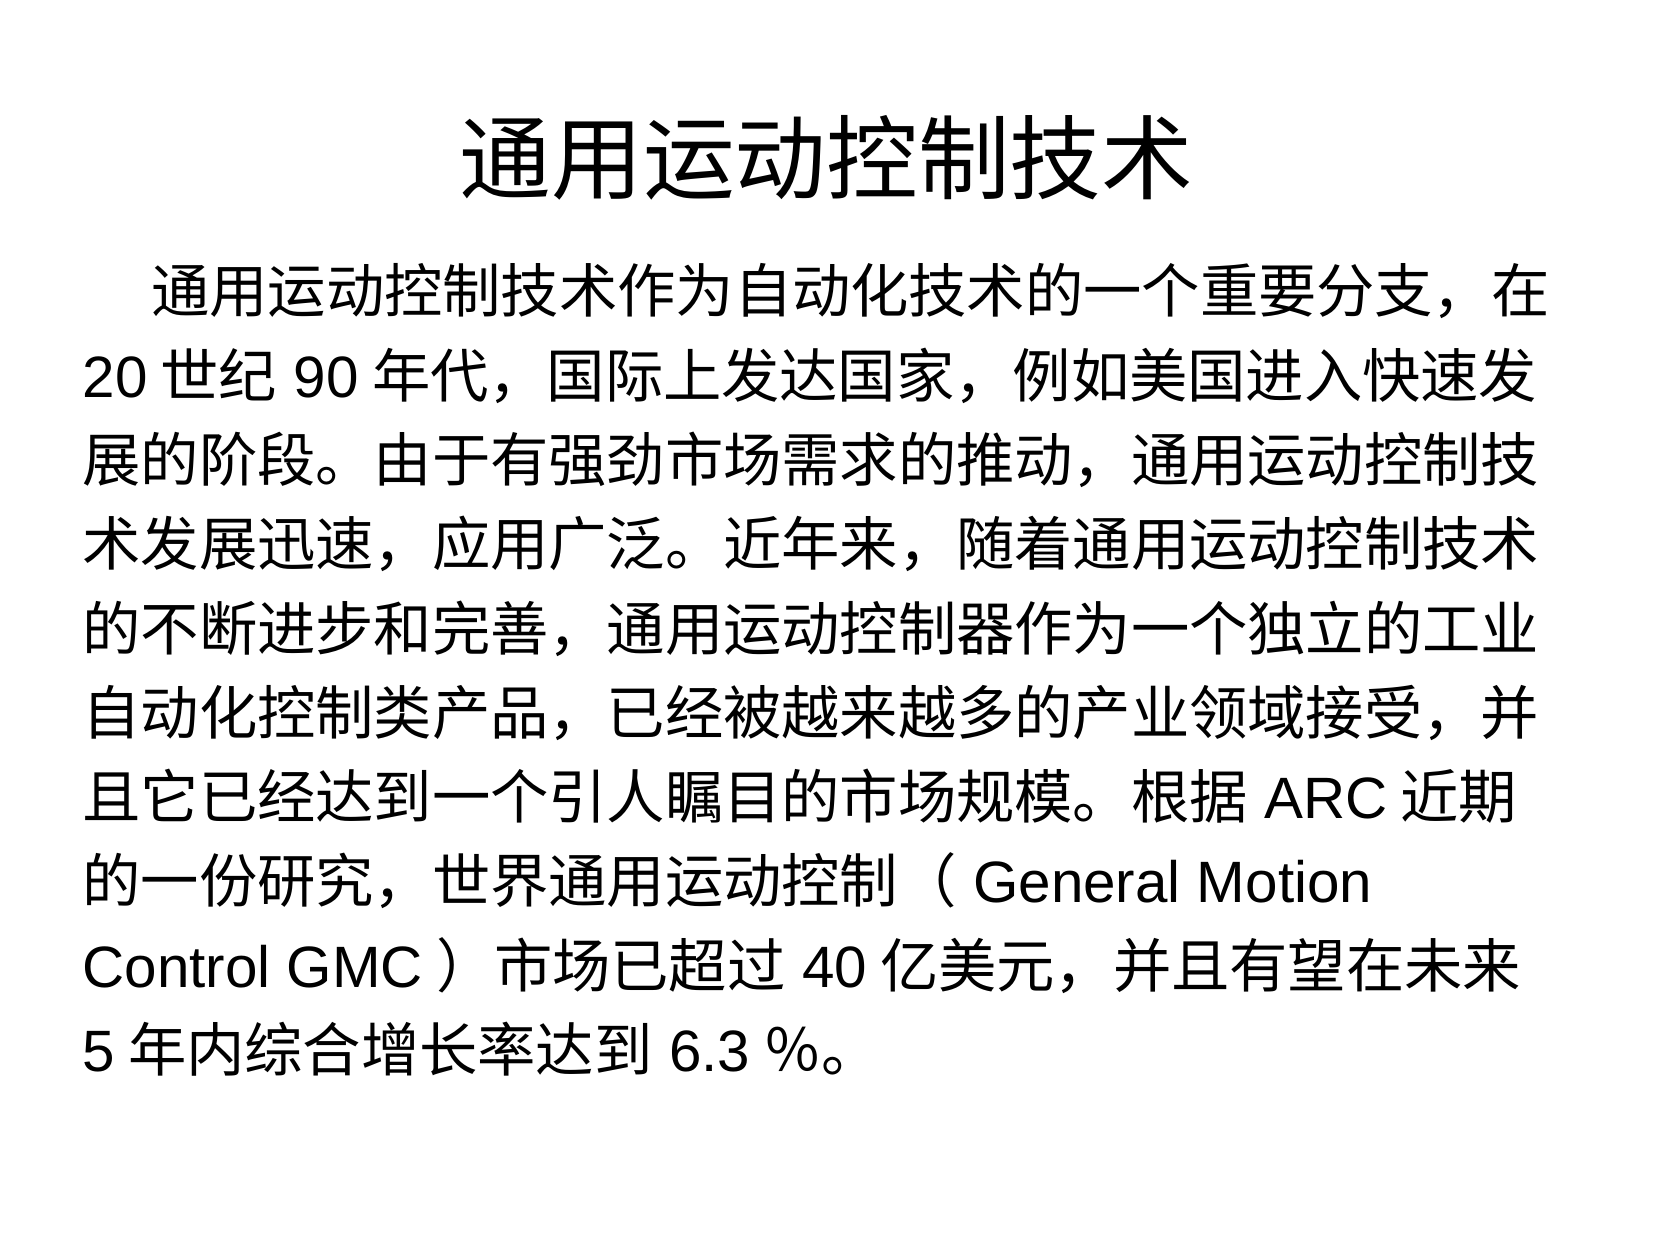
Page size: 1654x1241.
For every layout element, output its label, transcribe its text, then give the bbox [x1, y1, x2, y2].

subtitle 通用运动控制技术作为自动化技术的一个重要分支，在20世纪90年代，国际上发达国家，例如美国进入快速发展的阶段。由于有强劲市场需求的推动，通用运动控制技术发展迅速，应用广泛。近年来，随着通用运动控制技术的不断进步和完善，通用运动控制器作为一个独立的工业自动化控制类产品，已经被越来越多的产业领域接受，并且它已经达到一个引人瞩目的市场规模。根据ARC近期的一份研究，世界通用运动控制（General Motion Control GMC）市场已超过40亿美元，并且有望在未来 5年内综合增长率达到6.3％。 [82, 297, 1571, 1102]
title 通用运动控制技术 [82, 49, 1571, 257]
